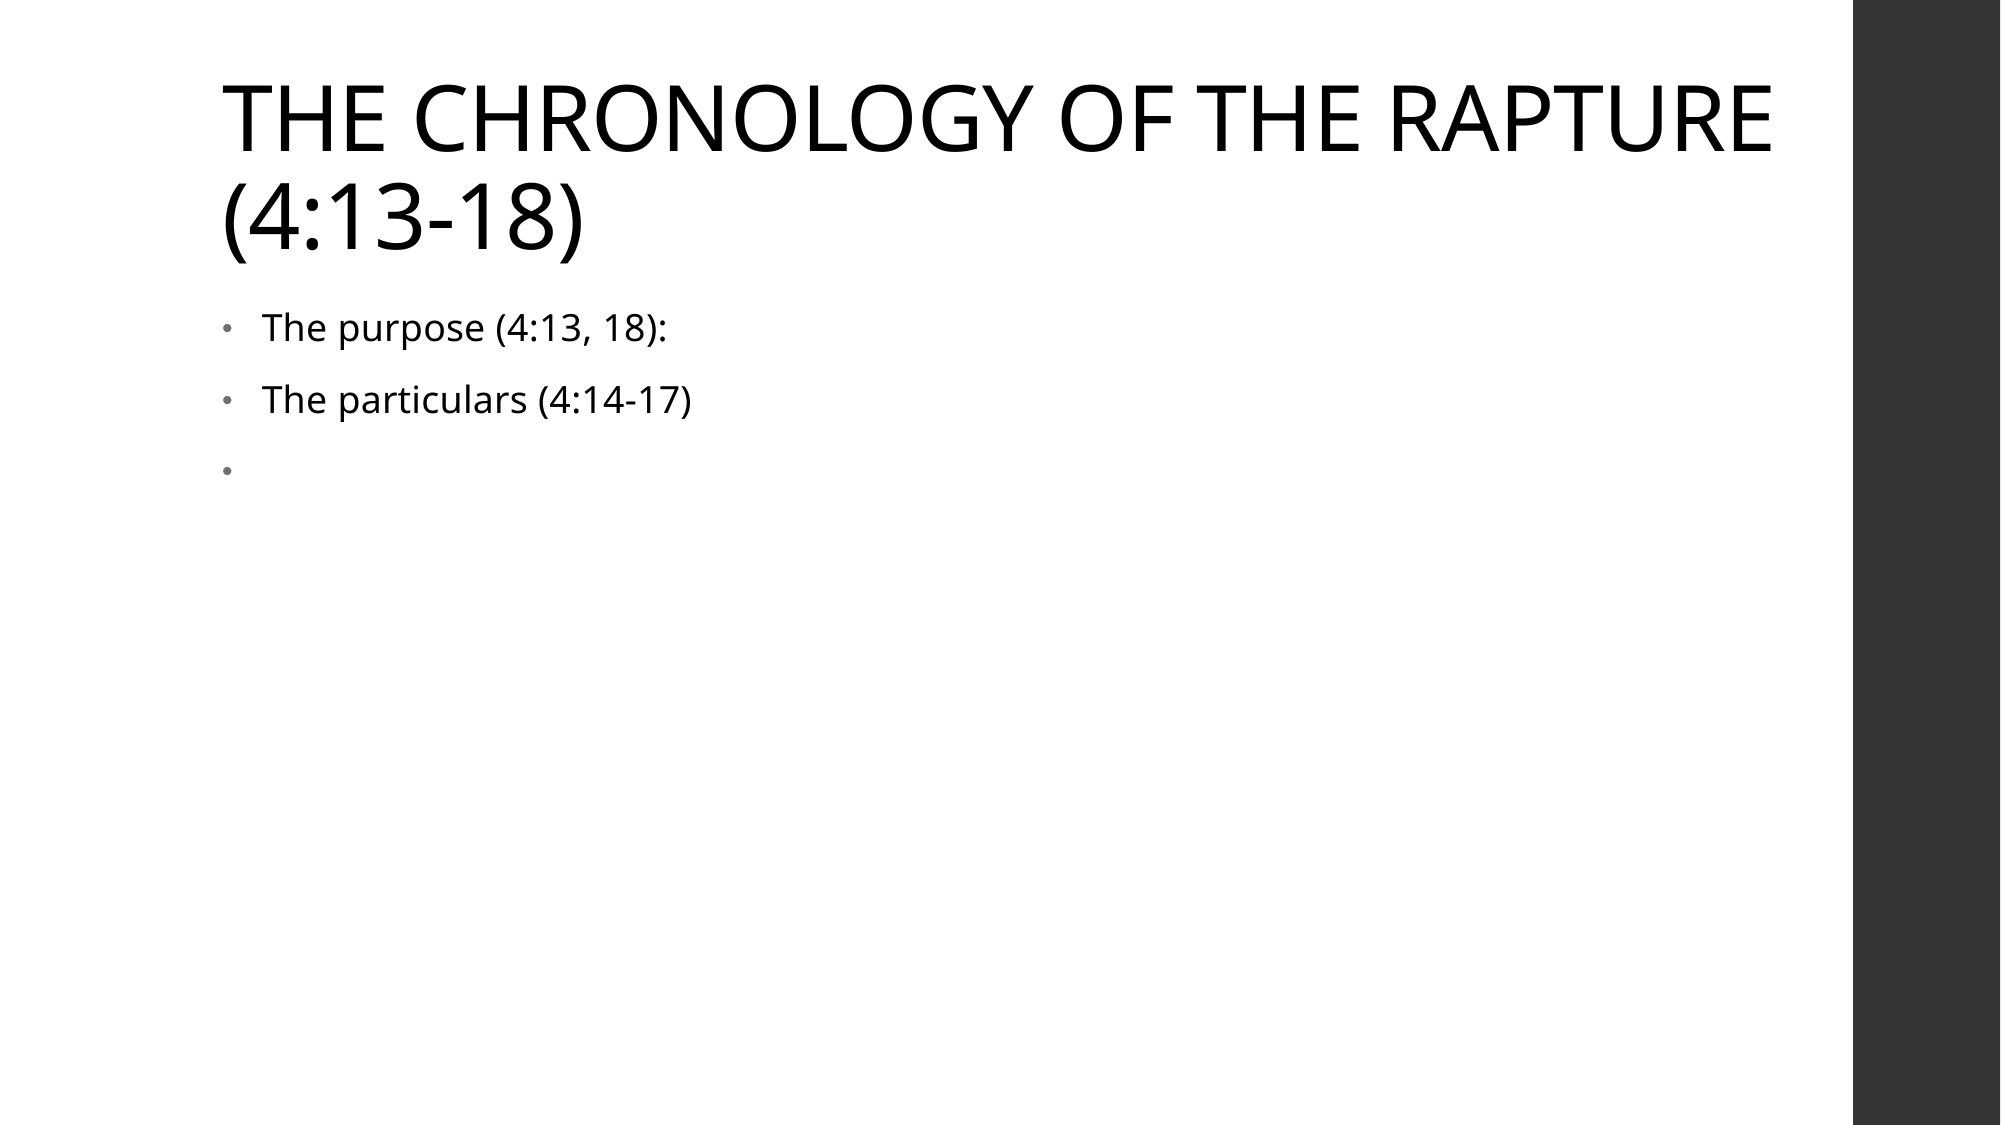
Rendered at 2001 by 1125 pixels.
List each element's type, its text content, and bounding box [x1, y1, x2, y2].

list The purpose (4:13, 18): The particulars (4:14-17) [206, 299, 1617, 1014]
title THE CHRONOLOGY OF THE RAPTURE (4:13-18) [206, 60, 1797, 278]
